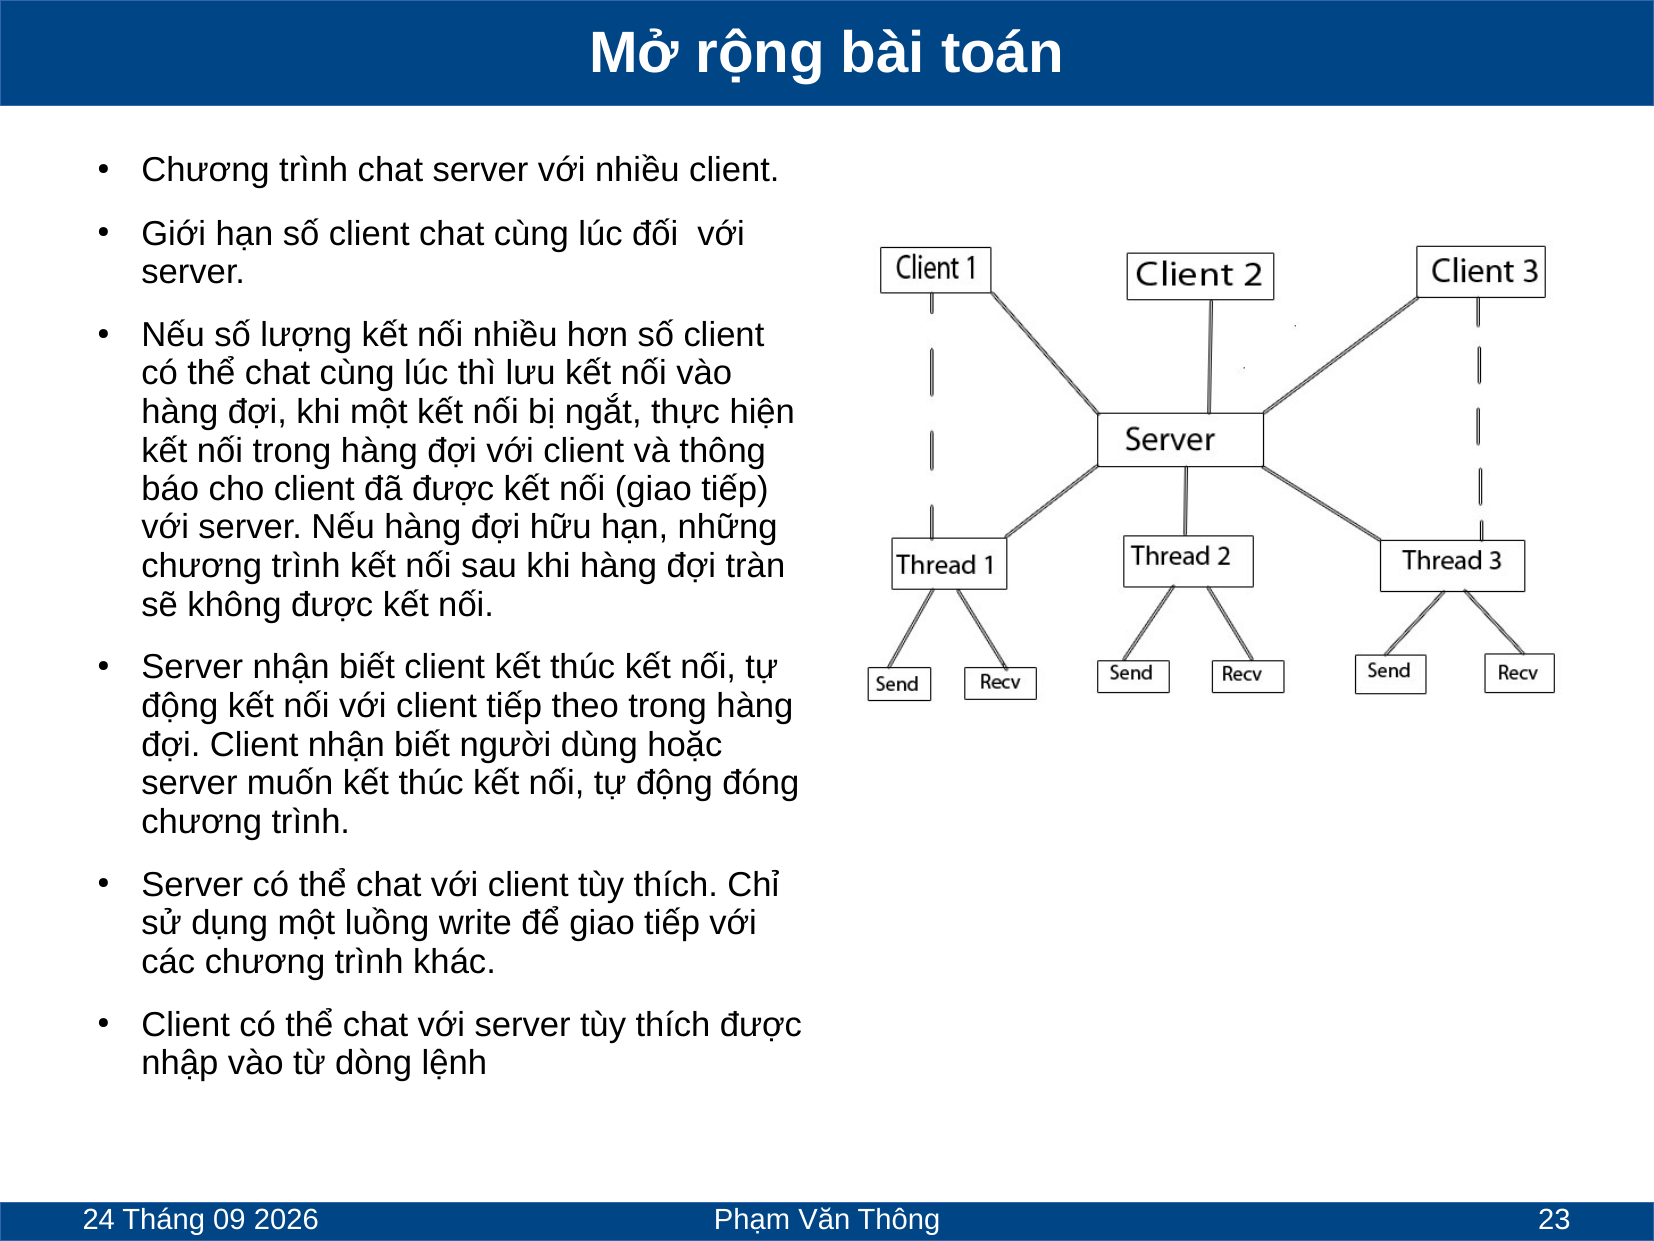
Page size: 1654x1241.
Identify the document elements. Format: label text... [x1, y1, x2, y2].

picture [845, 222, 1572, 767]
list Chương trình chat server với nhiều client. Giới hạn số client chat cùng lúc đối với server. Nếu số lượng kết nối nhiều hơn số client có thể chat cùng lúc thì lưu kết nối vào hàng đợi, khi một kết nối bị ngắt, thực hiện kết nối trong hàng đợi với client và thông báo cho client đã được kết nối (giao tiếp) với server. Nếu hàng đợi hữu hạn, những chương trình kết nối sau khi hàng đợi tràn sẽ không được kết nối. Server nhận biết client kết thúc kết nối, tự động kết nối với client tiếp theo trong hàng đợi. Client nhận biết người dùng hoặc server muốn kết thúc kết nối, tự động đóng chương trình. Server có thể chat với client tùy thích. Chỉ sử dụng một luồng write để giao tiếp với các chương trình khác. Client có thể chat với server tùy thích được nhập vào từ dòng lệnh [82, 150, 809, 1096]
title Mở rộng bài toán [0, 0, 1654, 106]
